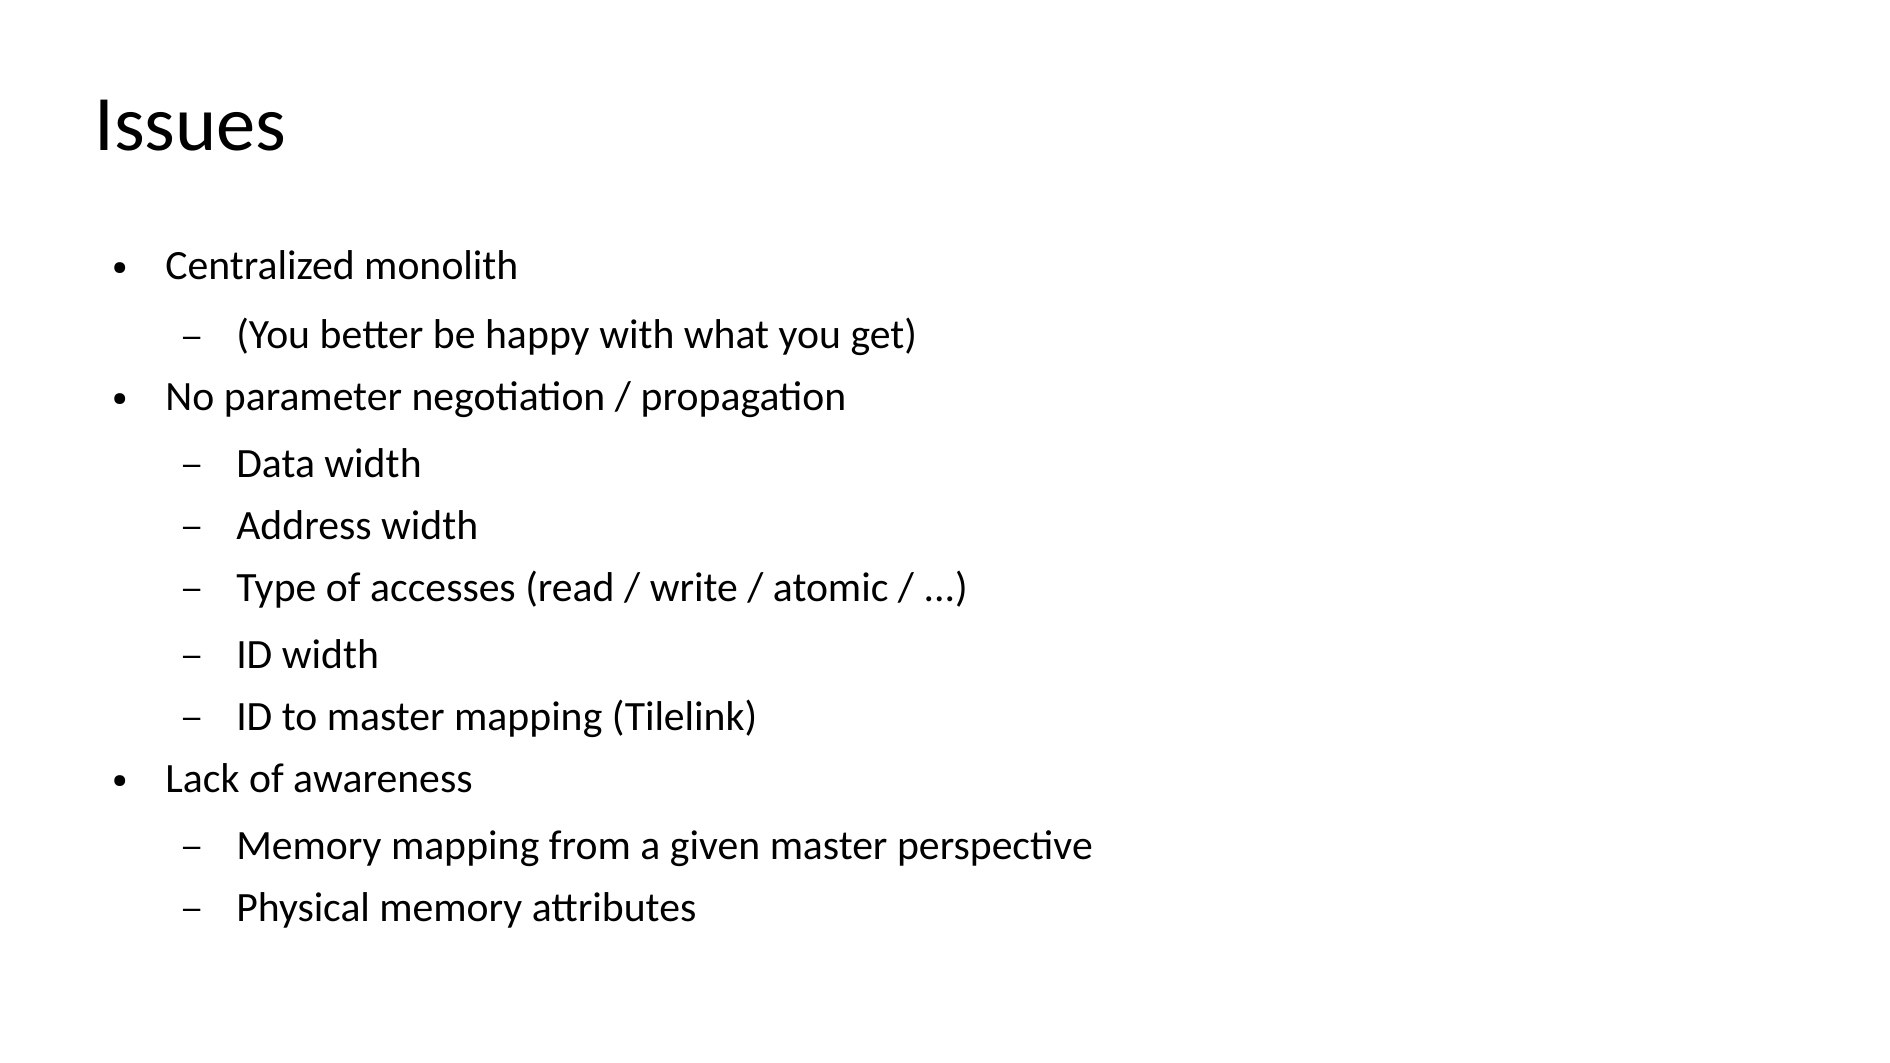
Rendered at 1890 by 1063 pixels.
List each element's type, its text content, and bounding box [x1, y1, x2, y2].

list Centralized monolith (You better be happy with what you get) No parameter negotiation / propagation Data width Address width Type of accesses (read / write / atomic / ...) ID width ID to master mapping (Tilelink) Lack of awareness Memory mapping from a given master perspective Physical memory attributes [94, 248, 1878, 1063]
title Issues [94, 42, 1796, 220]
